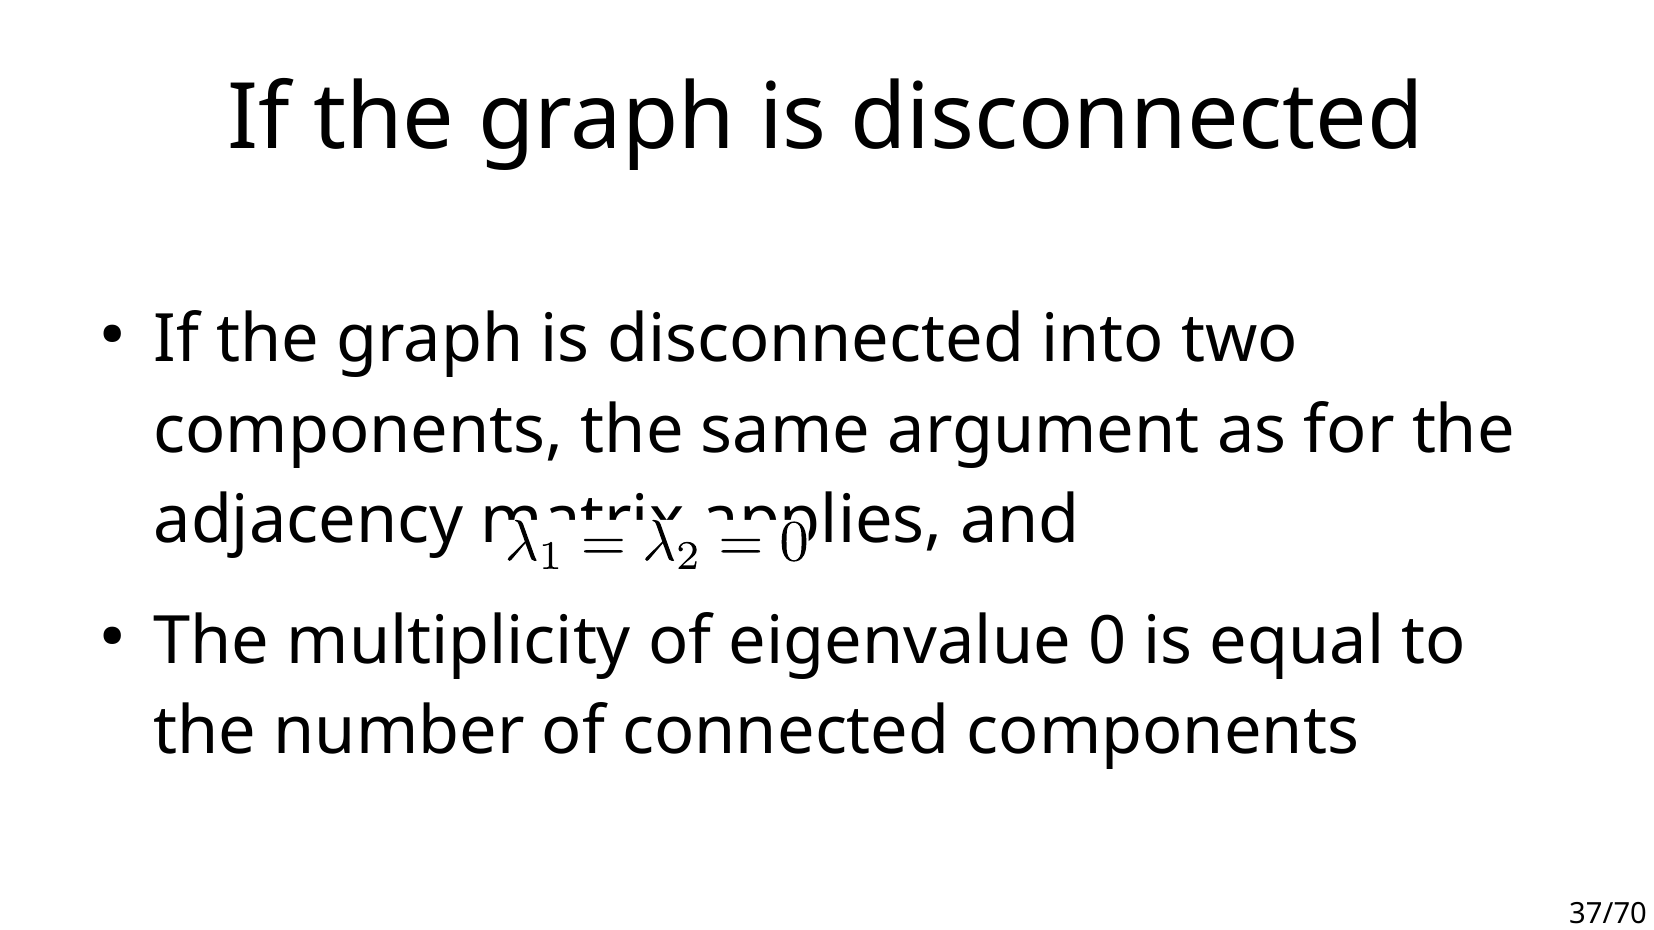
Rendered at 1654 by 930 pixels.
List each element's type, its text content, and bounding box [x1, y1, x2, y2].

text_box [504, 519, 809, 570]
list If the graph is disconnected into two components, the same argument as for the adjacency matrix applies, and The multiplicity of eigenvalue 0 is equal to the number of connected components [82, 290, 1571, 930]
title If the graph is disconnected [82, 1, 1571, 225]
